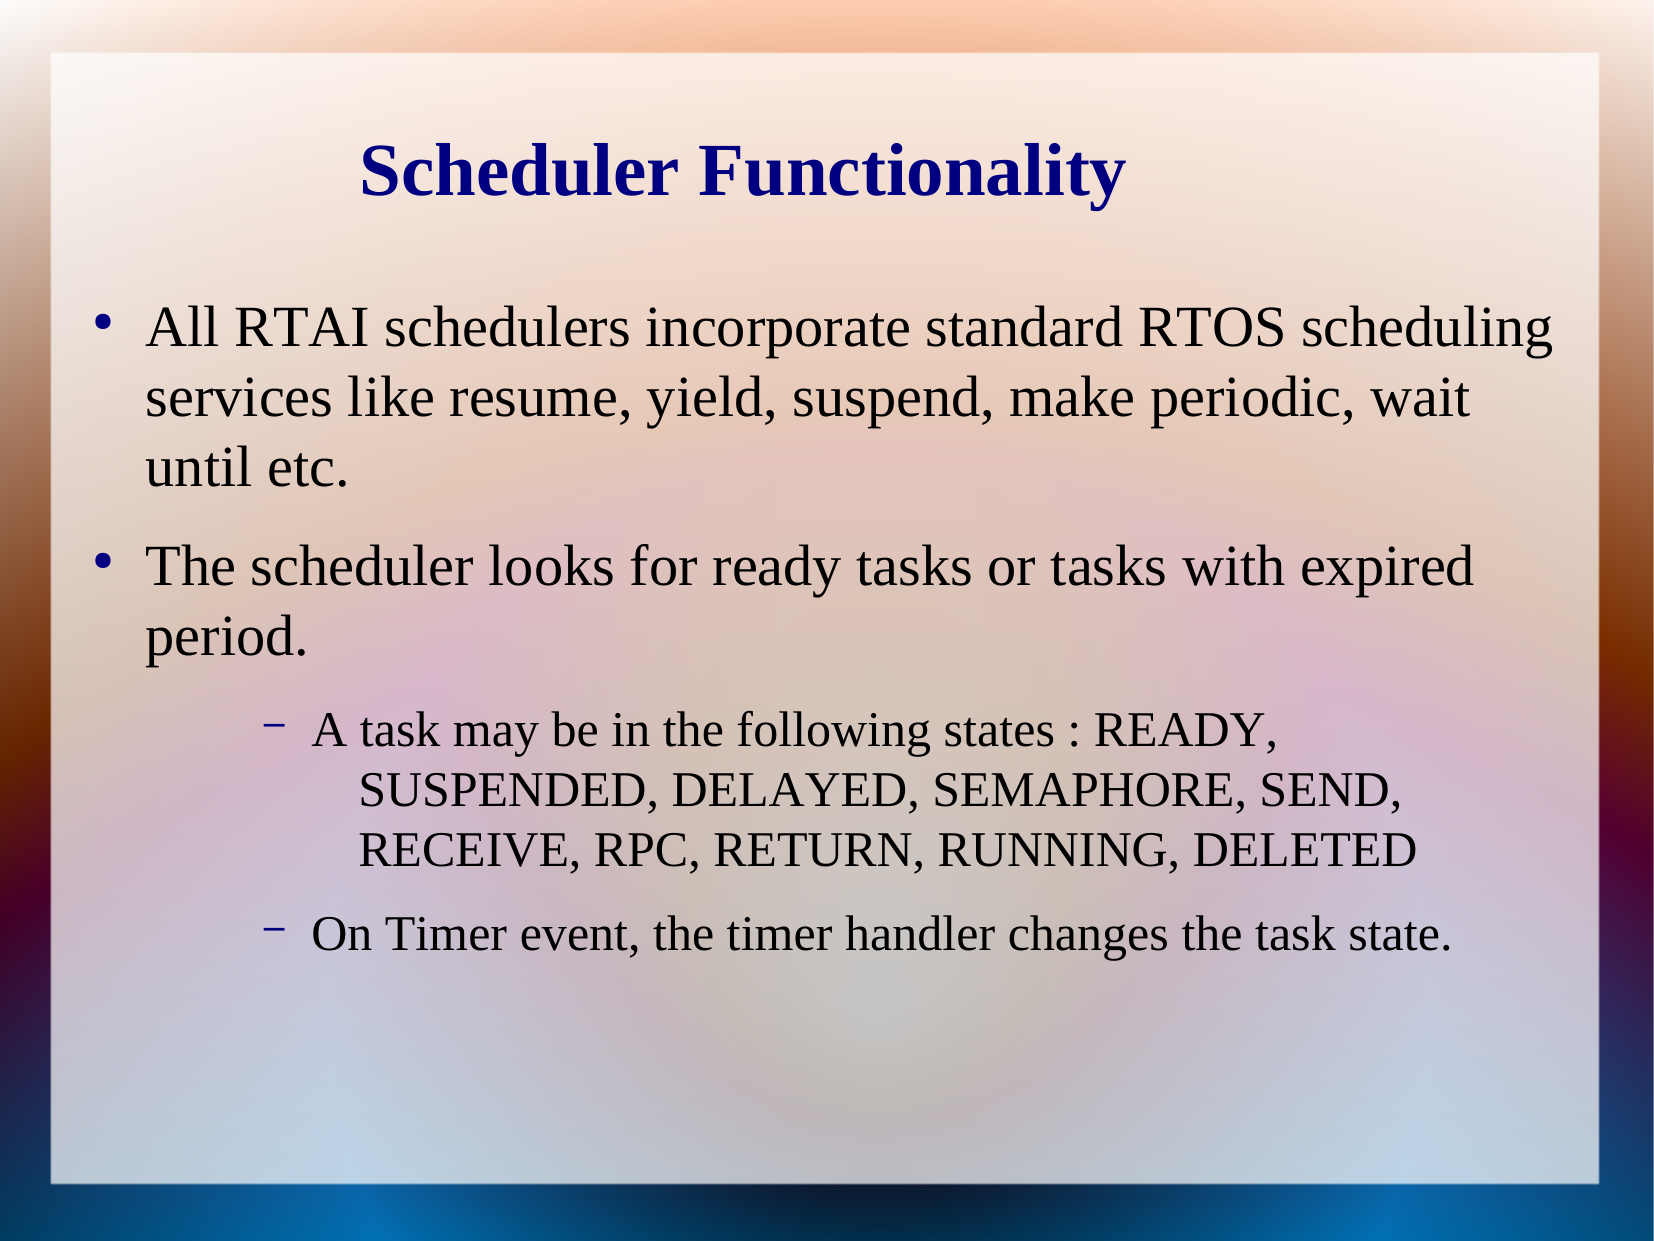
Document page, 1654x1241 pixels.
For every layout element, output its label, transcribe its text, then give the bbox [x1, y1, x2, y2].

picture [0, 0, 1654, 1241]
title Scheduler Functionality [68, 102, 1419, 230]
list All RTAI schedulers incorporate standard RTOS scheduling services like resume, yield, suspend, make periodic, wait until etc. The scheduler looks for ready tasks or tasks with expired period. A task may be in the following states : READY, SUSPENDED, DELAYED, SEMAPHORE, SEND, RECEIVE, RPC, RETURN, RUNNING, DELETED On Timer event, the timer handler changes the task state. [74, 287, 1561, 1086]
